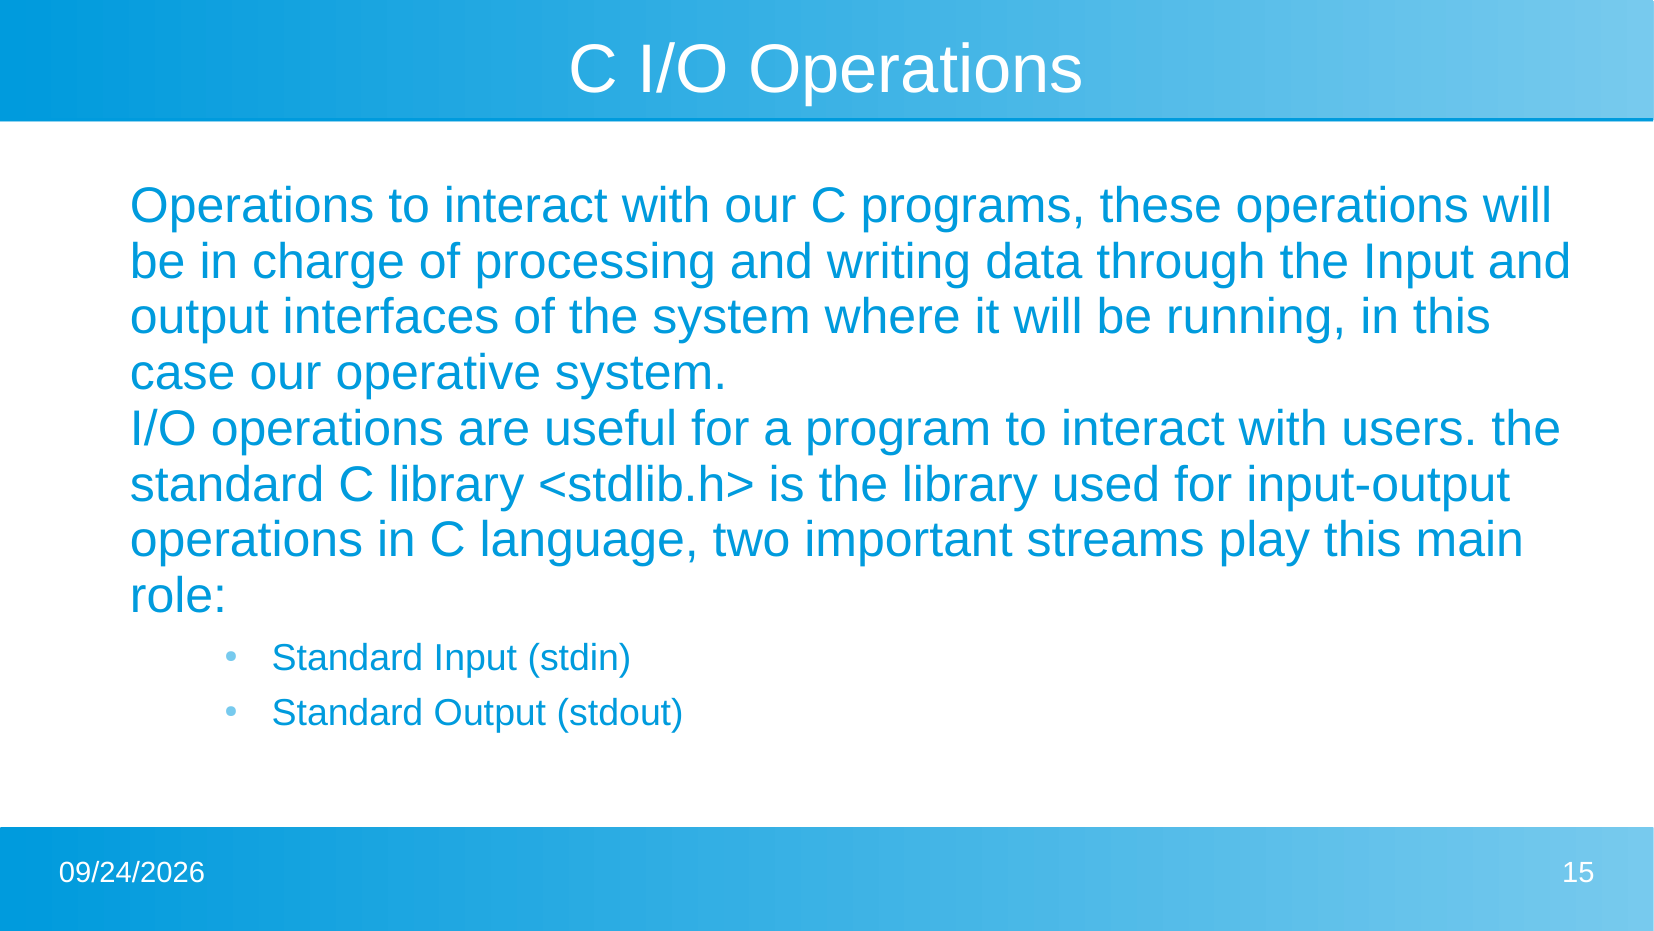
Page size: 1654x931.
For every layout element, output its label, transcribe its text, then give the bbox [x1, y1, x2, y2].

list Operations to interact with our C programs, these operations will be in charge of processing and writing data through the Input and output interfaces of the system where it will be running, in this case our operative system. I/O operations are useful for a program to interact with users. the standard C library <stdlib.h> is the library used for input-output operations in C language, two important streams play this main role: Standard Input (stdin) Standard Output (stdout) [59, 177, 1595, 768]
title C I/O Operations [59, 29, 1595, 108]
